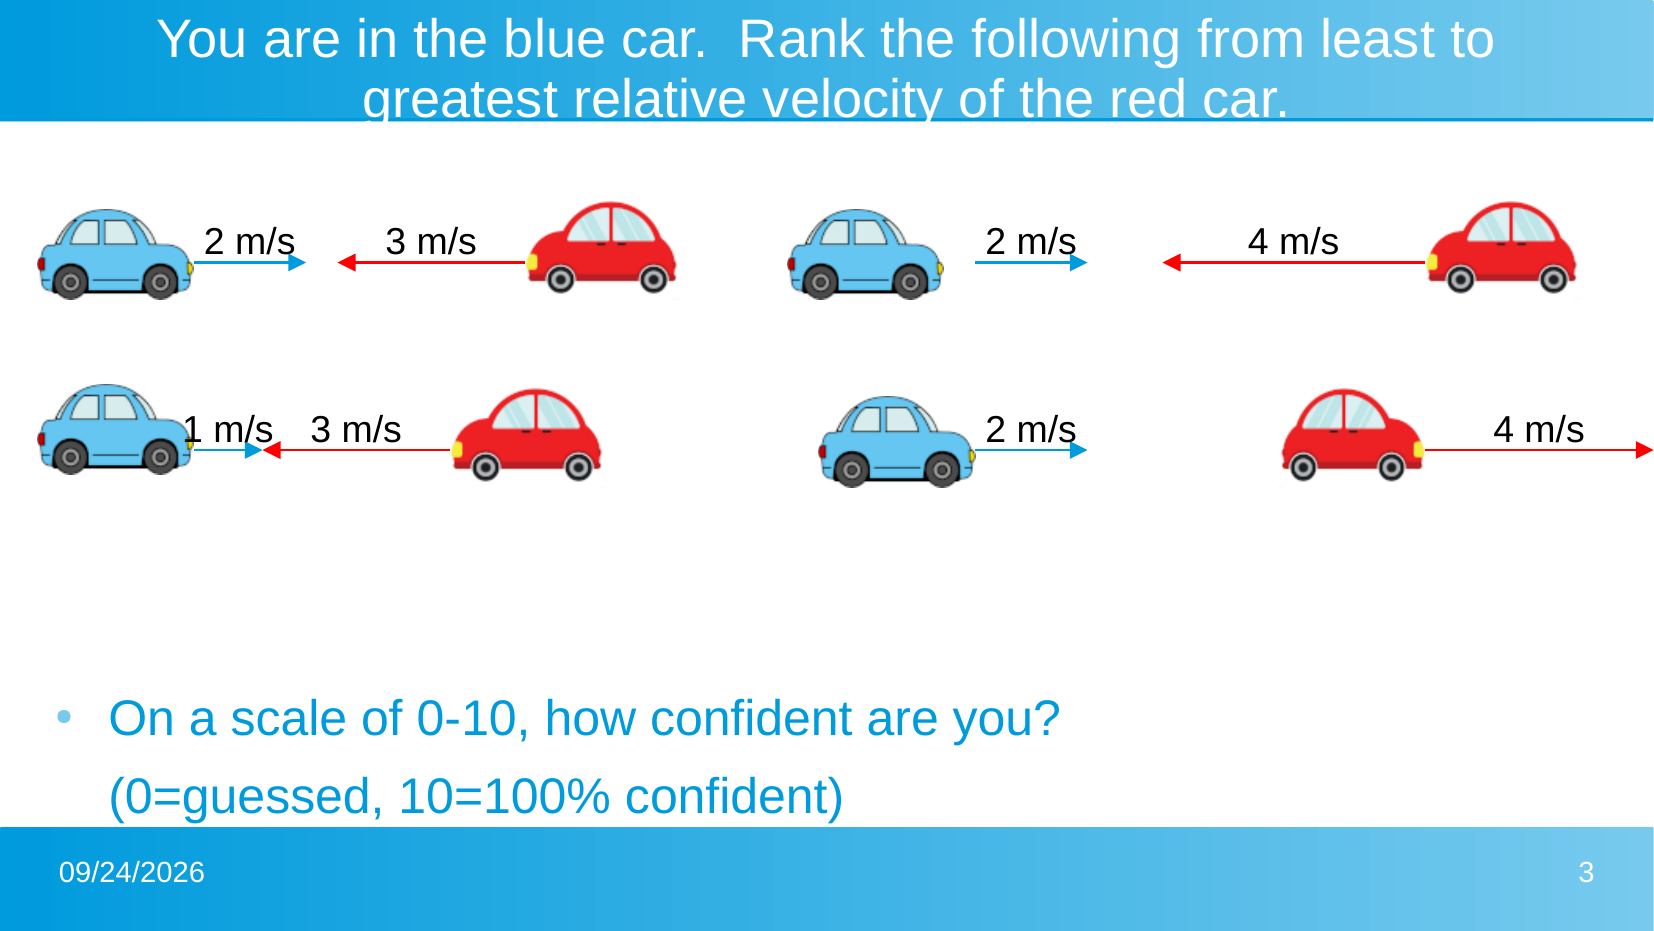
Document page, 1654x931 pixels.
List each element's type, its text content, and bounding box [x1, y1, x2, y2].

picture [787, 209, 944, 301]
picture [818, 396, 976, 488]
picture [37, 384, 194, 475]
picture [450, 387, 607, 488]
picture [525, 200, 682, 301]
picture [1425, 200, 1582, 301]
picture [1277, 387, 1426, 488]
title You are in the blue car. Rank the following from least to greatest relative velocity of the red car. [59, 8, 1595, 130]
picture [37, 209, 194, 301]
list On a scale of 0-10, how confident are you? (0=guessed, 10=100% confident) [37, 612, 1573, 931]
